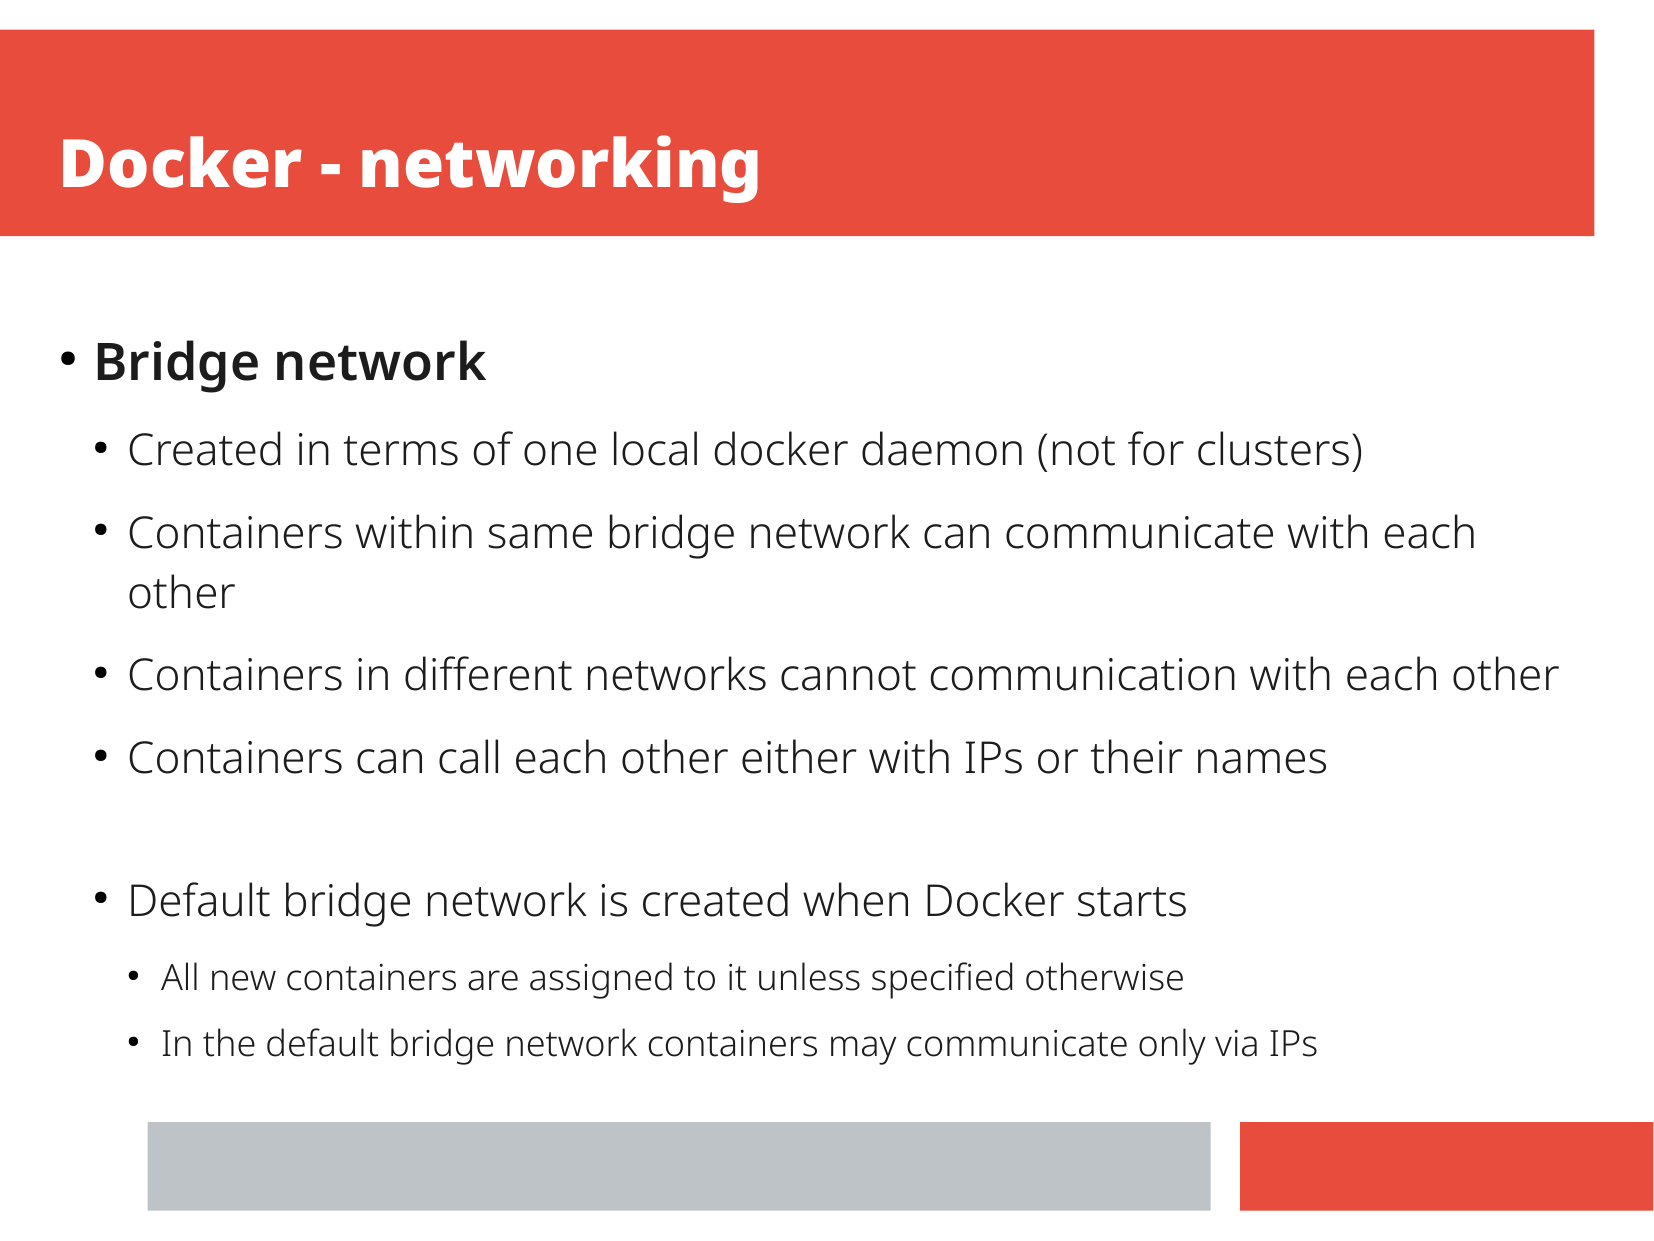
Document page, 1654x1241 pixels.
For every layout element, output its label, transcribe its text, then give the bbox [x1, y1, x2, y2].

title Docker - networking [59, 59, 1595, 207]
list Bridge network Created in terms of one local docker daemon (not for clusters) Containers within same bridge network can communicate with each other Containers in different networks cannot communication with each other Containers can call each other either with IPs or their names Default bridge network is created when Docker starts All new containers are assigned to it unless specified otherwise In the default bridge network containers may communicate only via IPs [59, 324, 1565, 1093]
